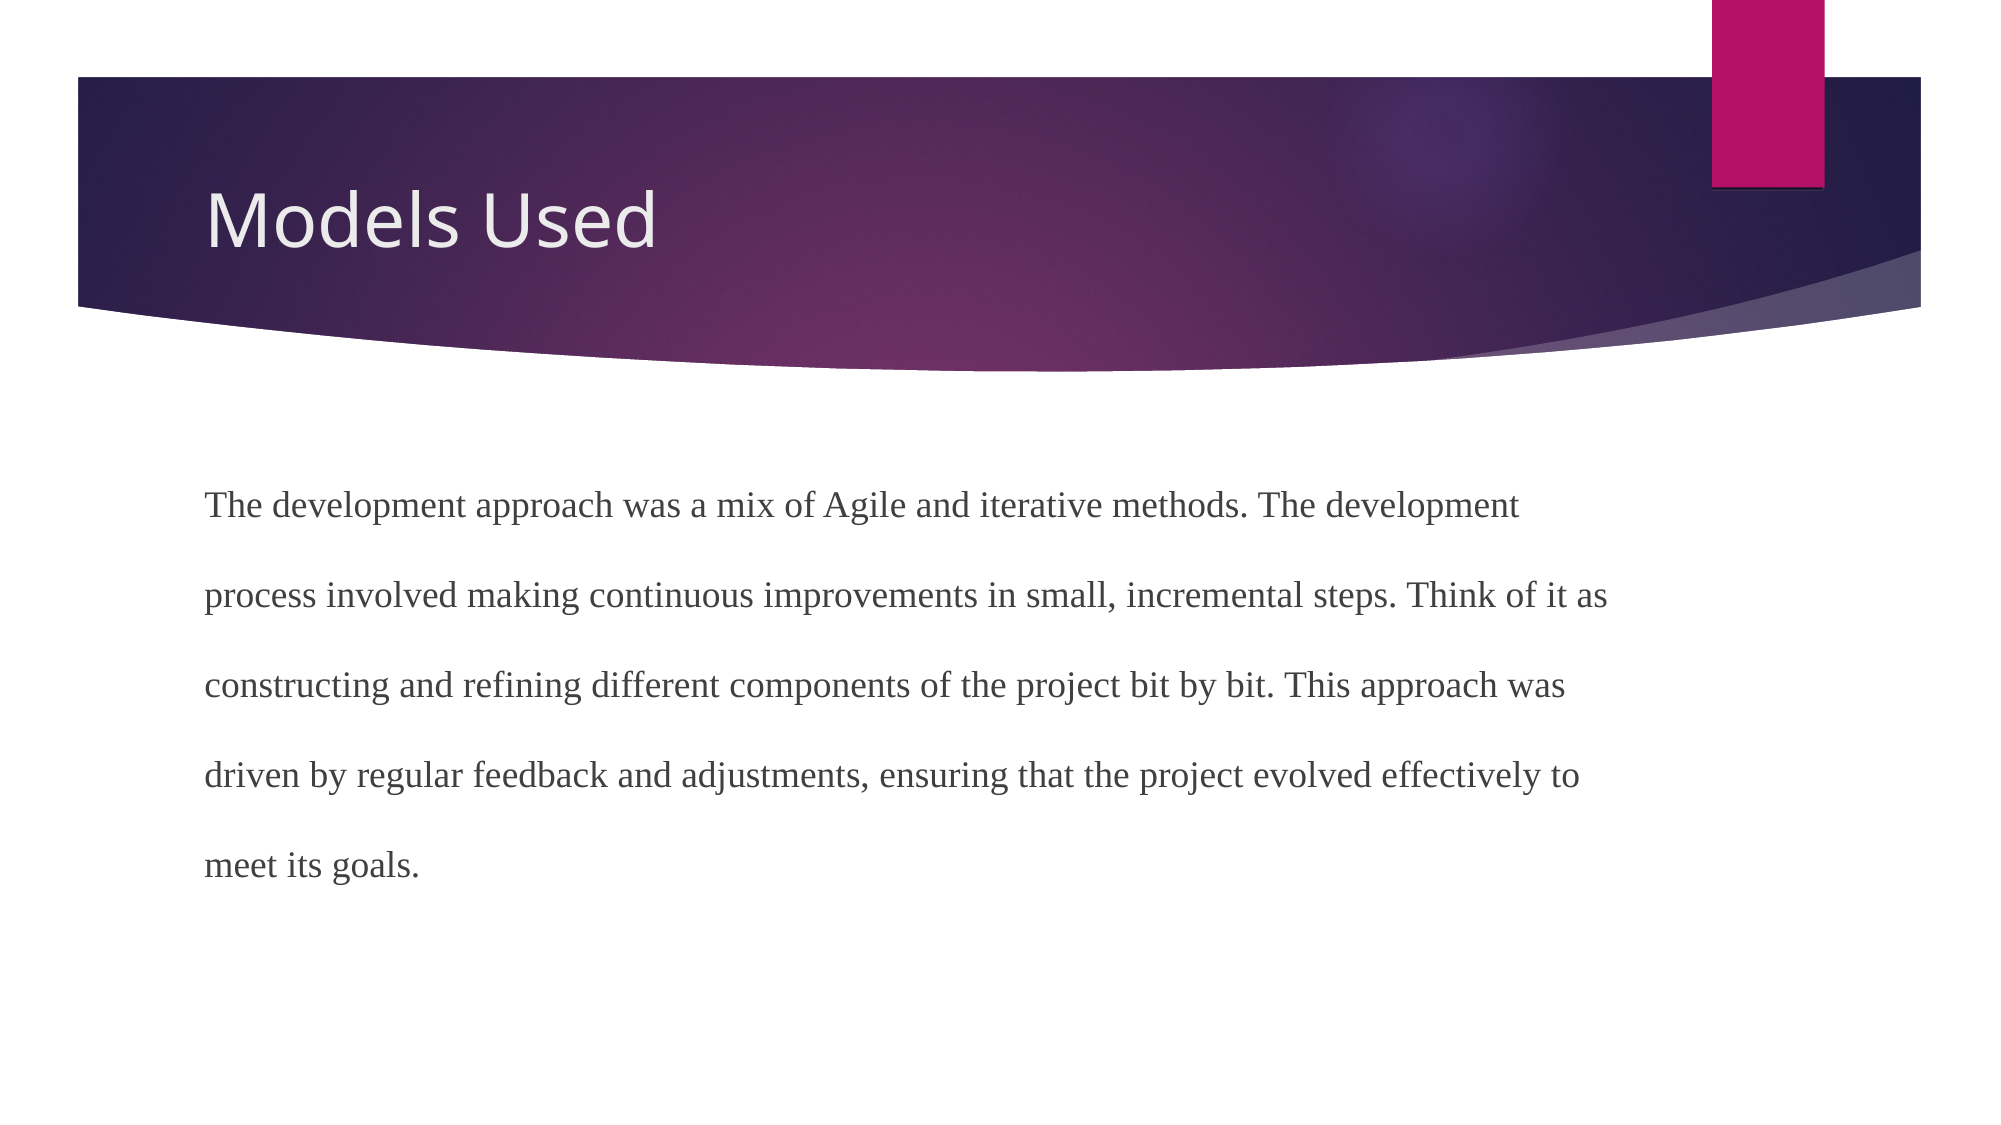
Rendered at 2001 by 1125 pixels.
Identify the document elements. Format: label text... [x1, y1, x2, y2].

list The development approach was a mix of Agile and iterative methods. The development process involved making continuous improvements in small, incremental steps. Think of it as constructing and refining different components of the project bit by bit. This approach was driven by regular feedback and adjustments, ensuring that the project evolved effectively to meet its goals. [189, 427, 1638, 988]
title Models Used [189, 159, 1627, 276]
table_cell Success [1521, 315, 1734, 354]
picture [79, 78, 1920, 371]
